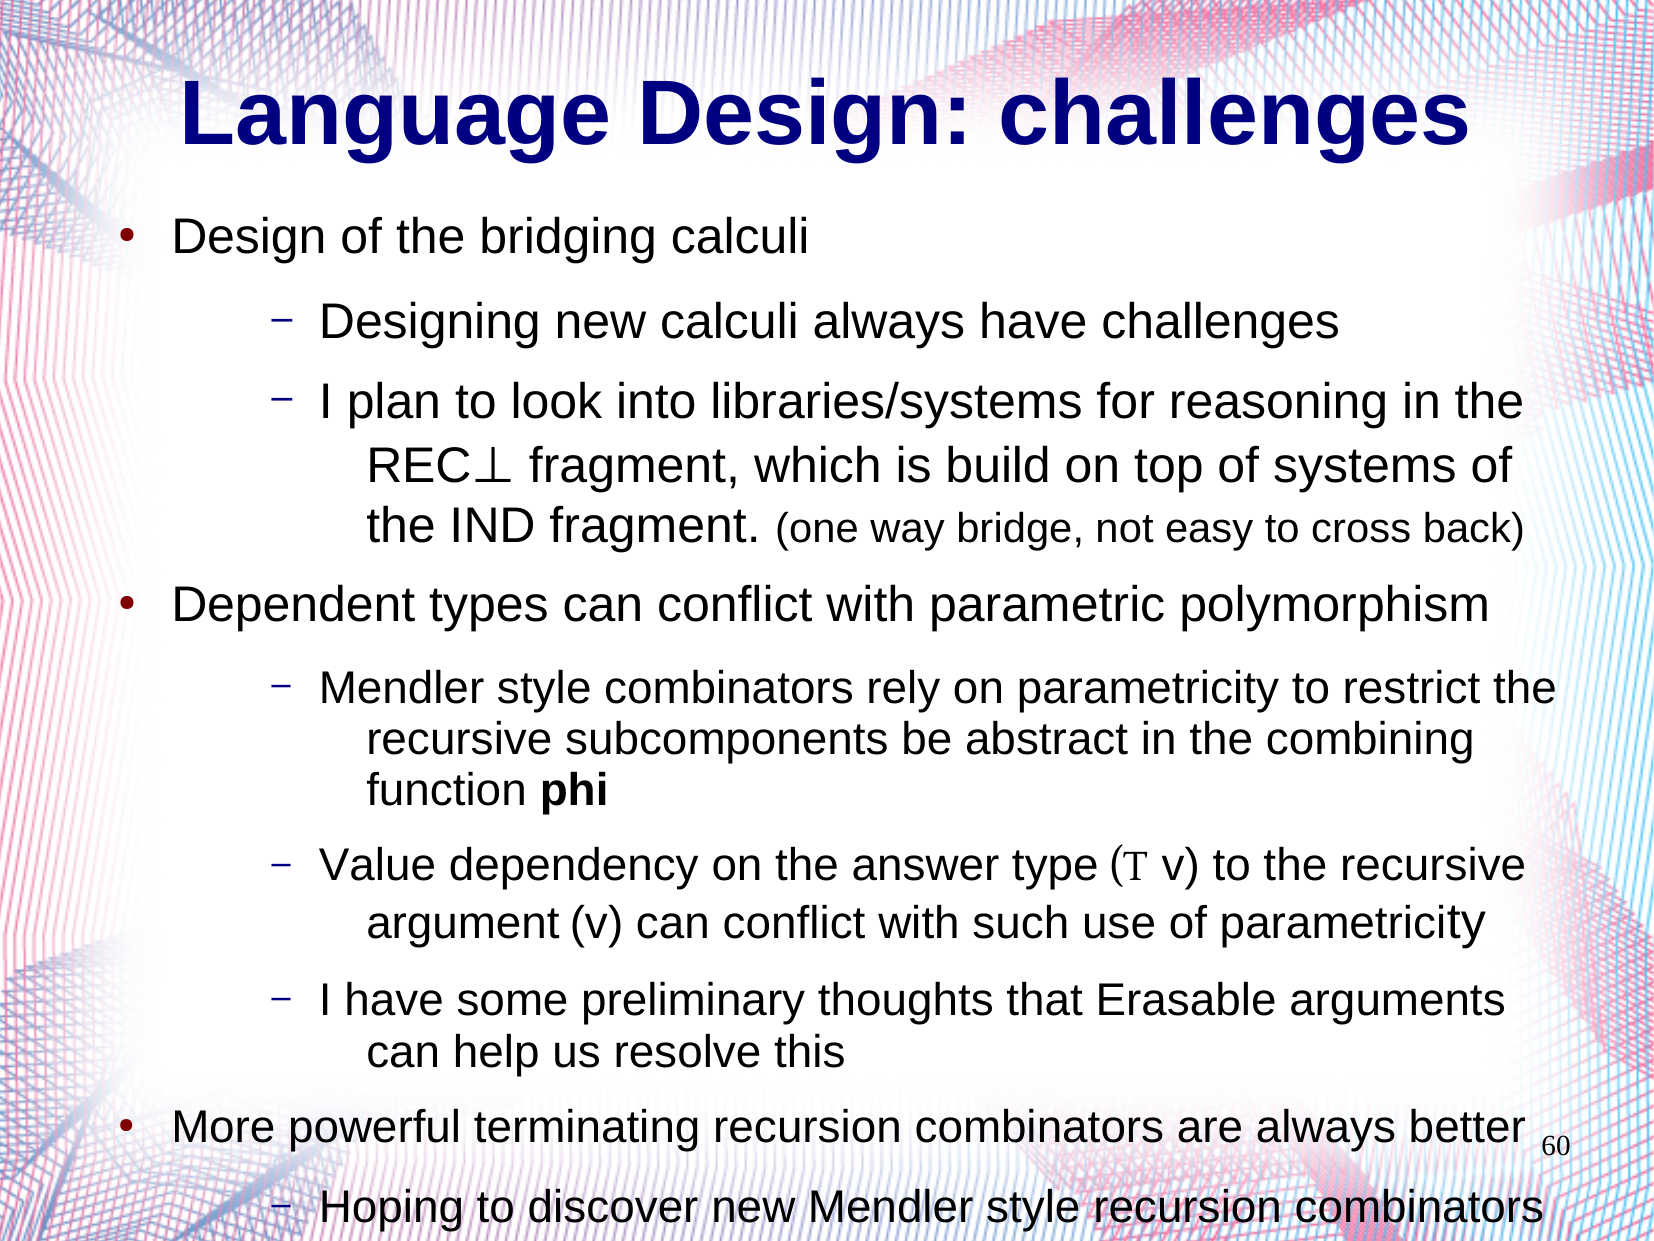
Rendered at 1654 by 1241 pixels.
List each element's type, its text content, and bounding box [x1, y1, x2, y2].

picture [0, 0, 1654, 1241]
title Language Design: challenges [82, 49, 1571, 178]
list Design of the bridging calculi Designing new calculi always have challenges I plan to look into libraries/systems for reasoning in the REC⊥ fragment, which is build on top of systems of the IND fragment. (one way bridge, not easy to cross back) Dependent types can conflict with parametric polymorphism Mendler style combinators rely on parametricity to restrict the recursive subcomponents be abstract in the combining function phi Value dependency on the answer type (T v) to the recursive argument (v) can conflict with such use of parametricity I have some preliminary thoughts that Erasable arguments can help us resolve this More powerful terminating recursion combinators are always better Hoping to discover new Mendler style recursion combinators [82, 208, 1571, 1222]
